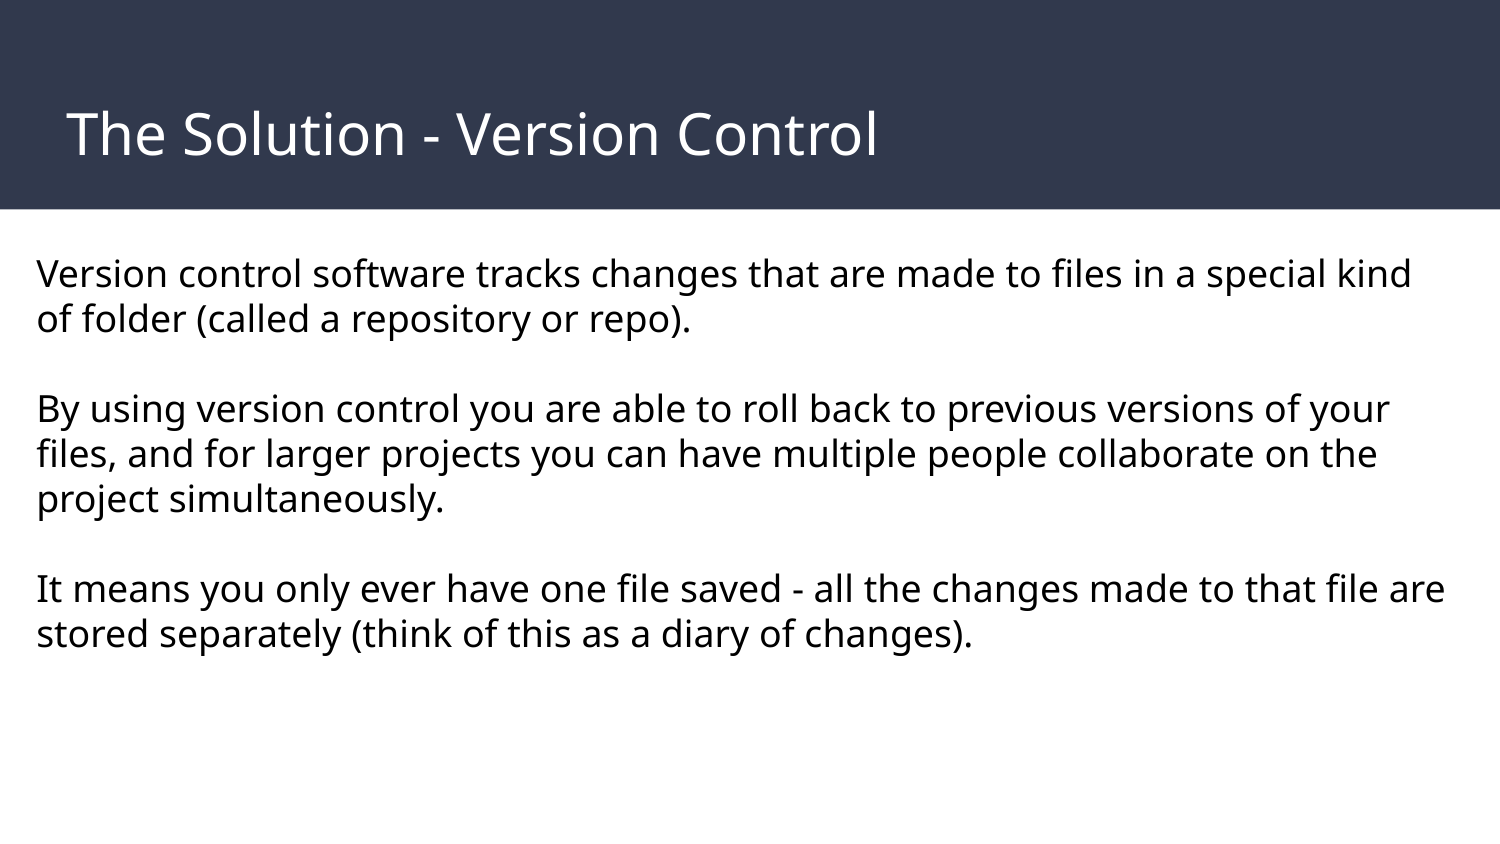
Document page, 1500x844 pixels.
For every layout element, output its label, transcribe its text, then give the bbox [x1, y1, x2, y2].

title The Solution - Version Control [51, 82, 1449, 185]
text_box Version control software tracks changes that are made to files in a special kind of folder (called a repository or repo). By using version control you are able to roll back to previous versions of your files, and for larger projects you can have multiple people collaborate on the project simultaneously. It means you only ever have one file saved - all the changes made to that file are stored separately (think of this as a diary of changes). [21, 235, 1473, 824]
